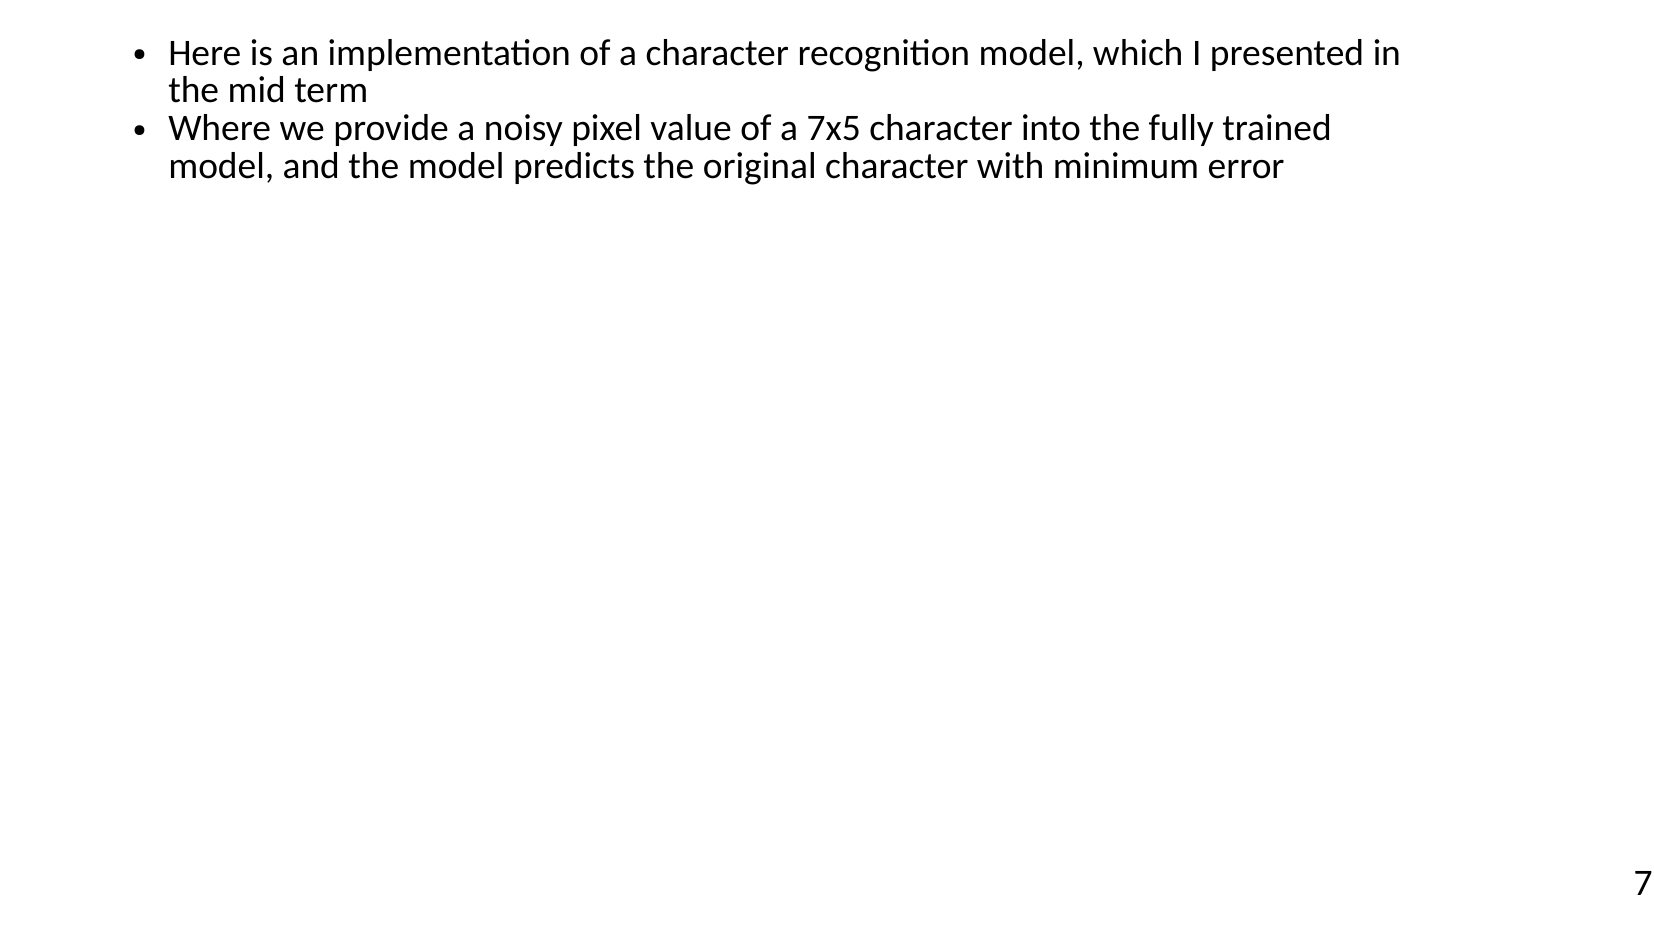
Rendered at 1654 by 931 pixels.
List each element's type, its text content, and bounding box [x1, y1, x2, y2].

text_box <number> [1479, 860, 1654, 931]
text_box Here is an implementation of a character recognition model, which I presented in the mid term Where we provide a noisy pixel value of a 7x5 character into the fully trained model, and the model predicts the original character with minimum error [118, 29, 1447, 196]
